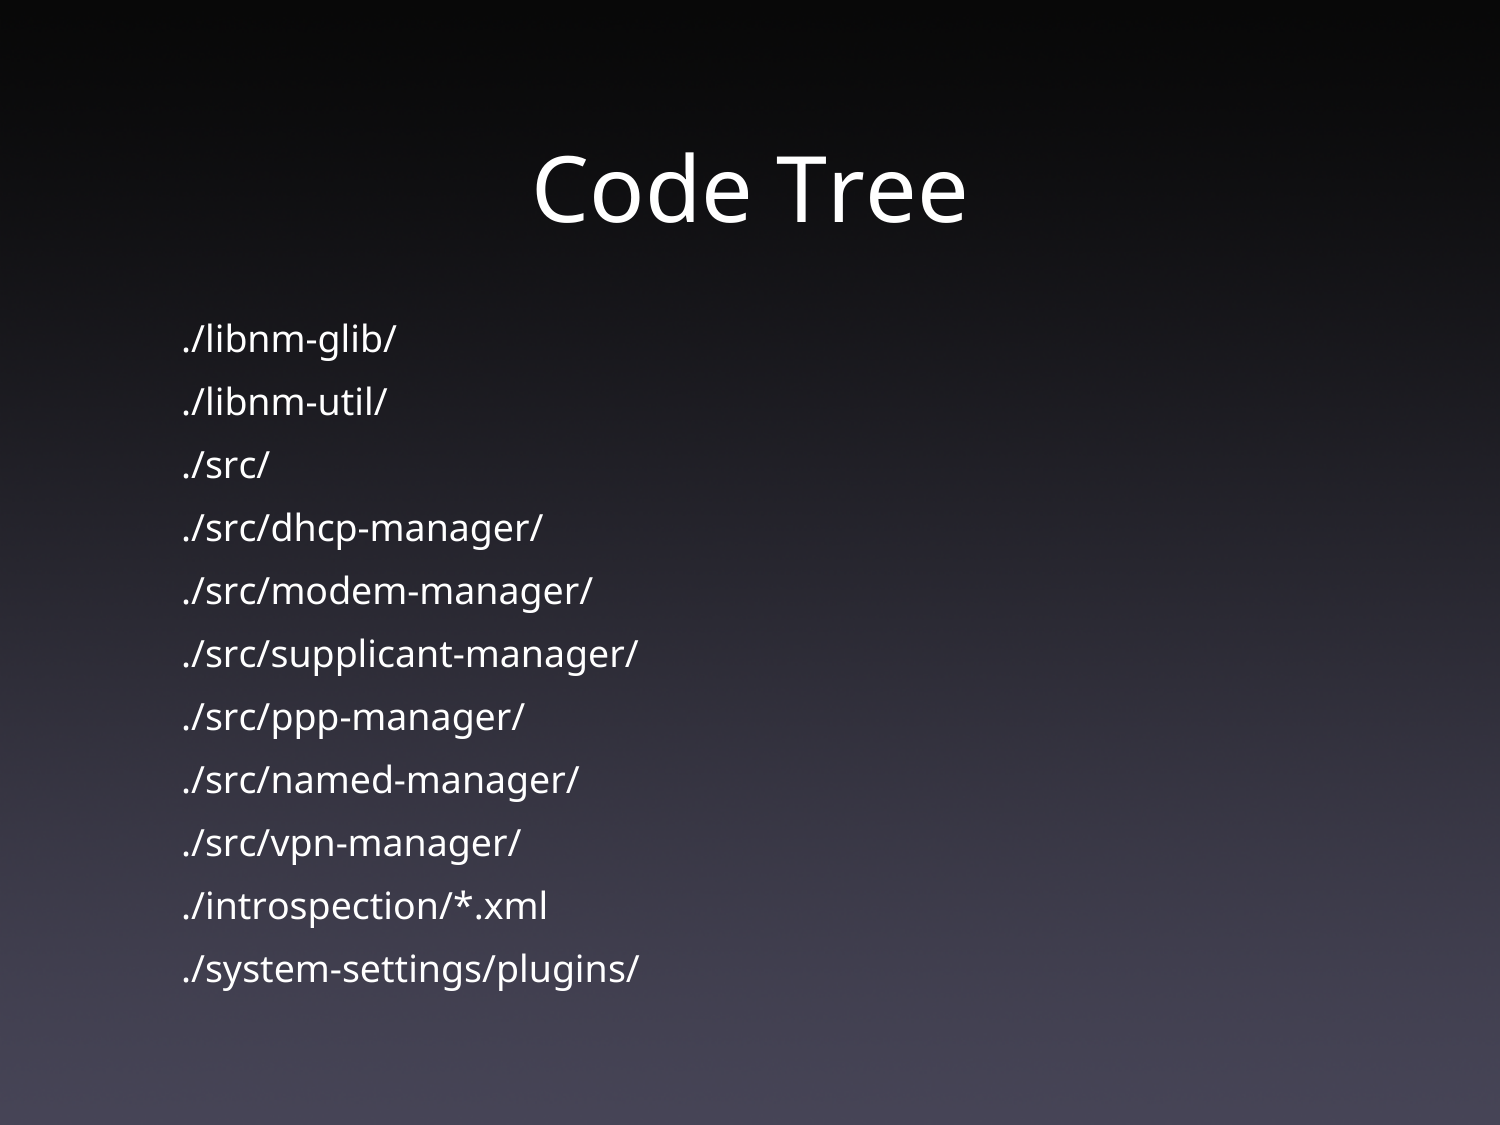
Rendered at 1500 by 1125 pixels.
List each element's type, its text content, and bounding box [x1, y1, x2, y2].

list ./libnm-glib/ ./libnm-util/ ./src/ ./src/dhcp-manager/ ./src/modem-manager/ ./src/supplicant-manager/ ./src/ppp-manager/ ./src/named-manager/ ./src/vpn-manager/ ./introspection/*.xml ./system-settings/plugins/ [110, 312, 1392, 1056]
picture [0, 0, 1500, 1125]
title Code Tree [110, 93, 1392, 282]
